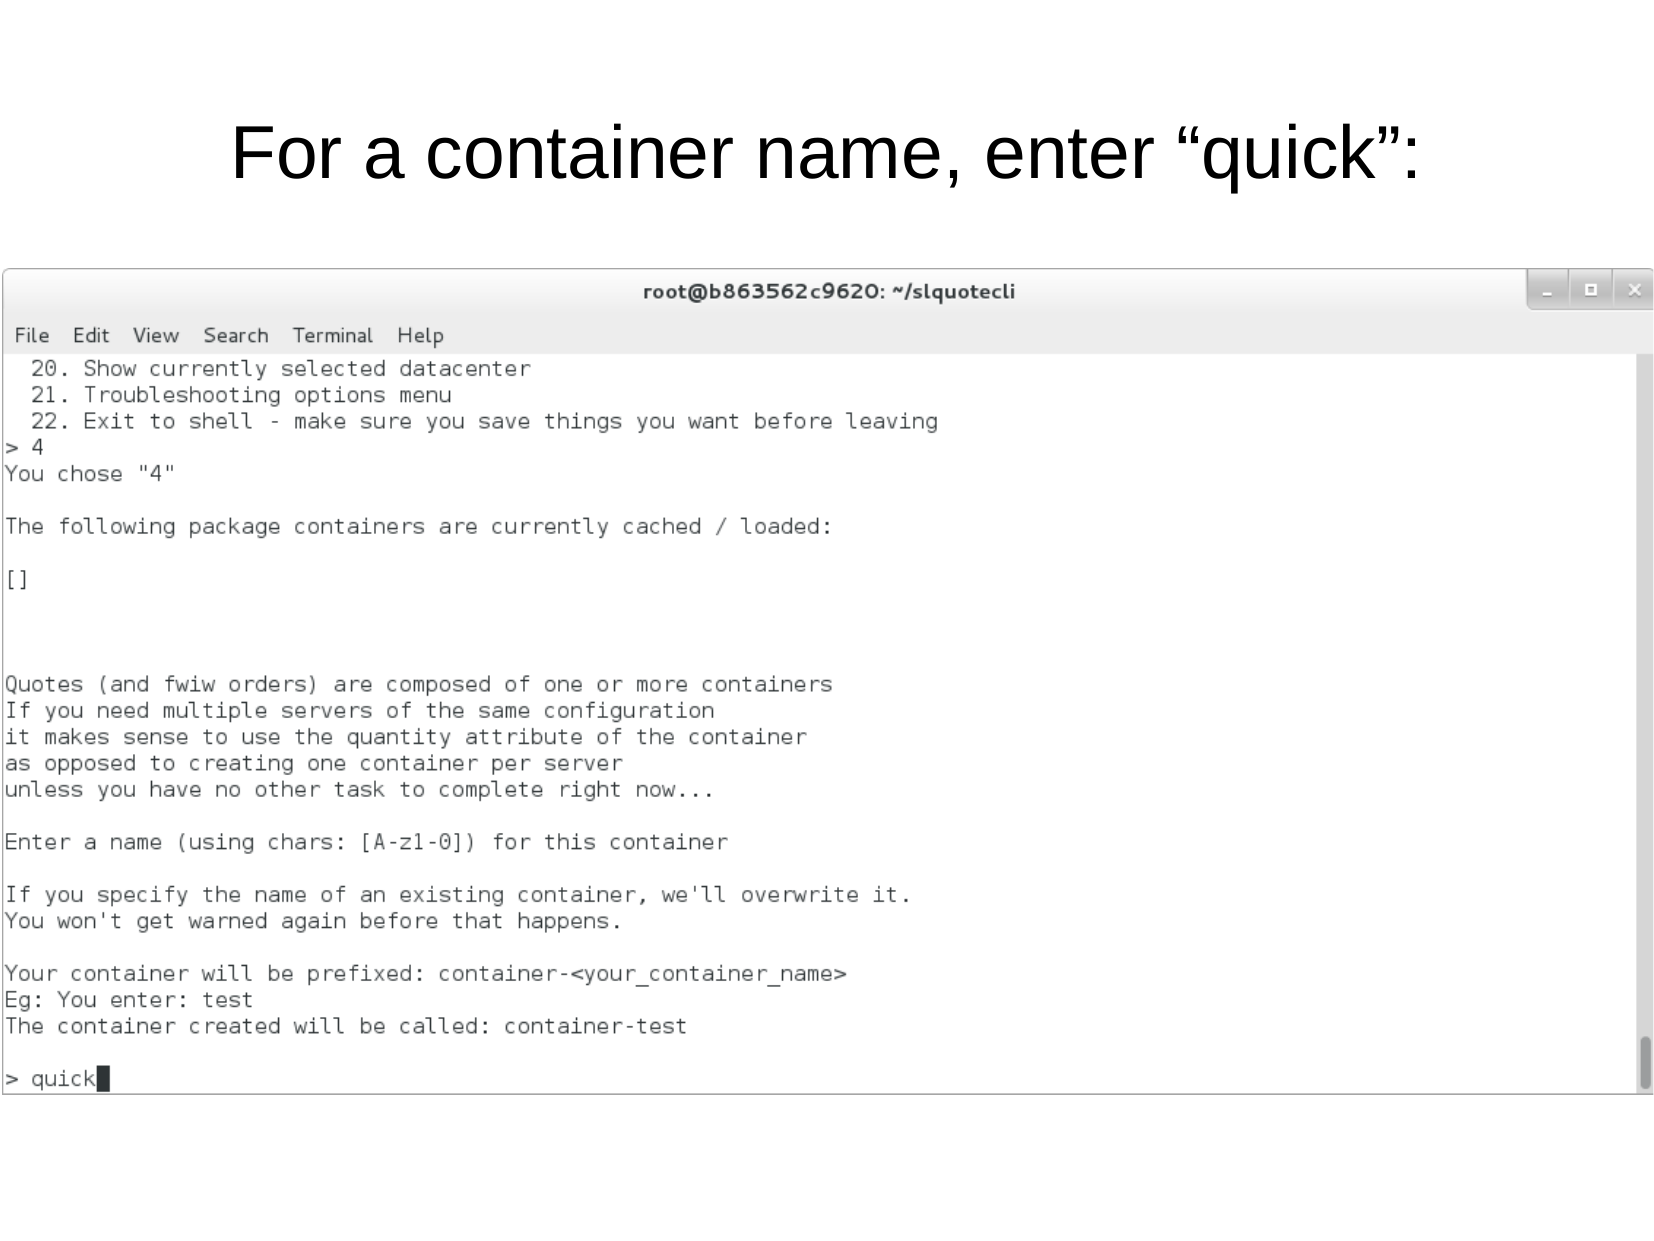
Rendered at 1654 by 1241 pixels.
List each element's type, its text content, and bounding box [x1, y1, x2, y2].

title For a container name, enter “quick”: [82, 49, 1571, 257]
picture [2, 268, 1654, 1096]
